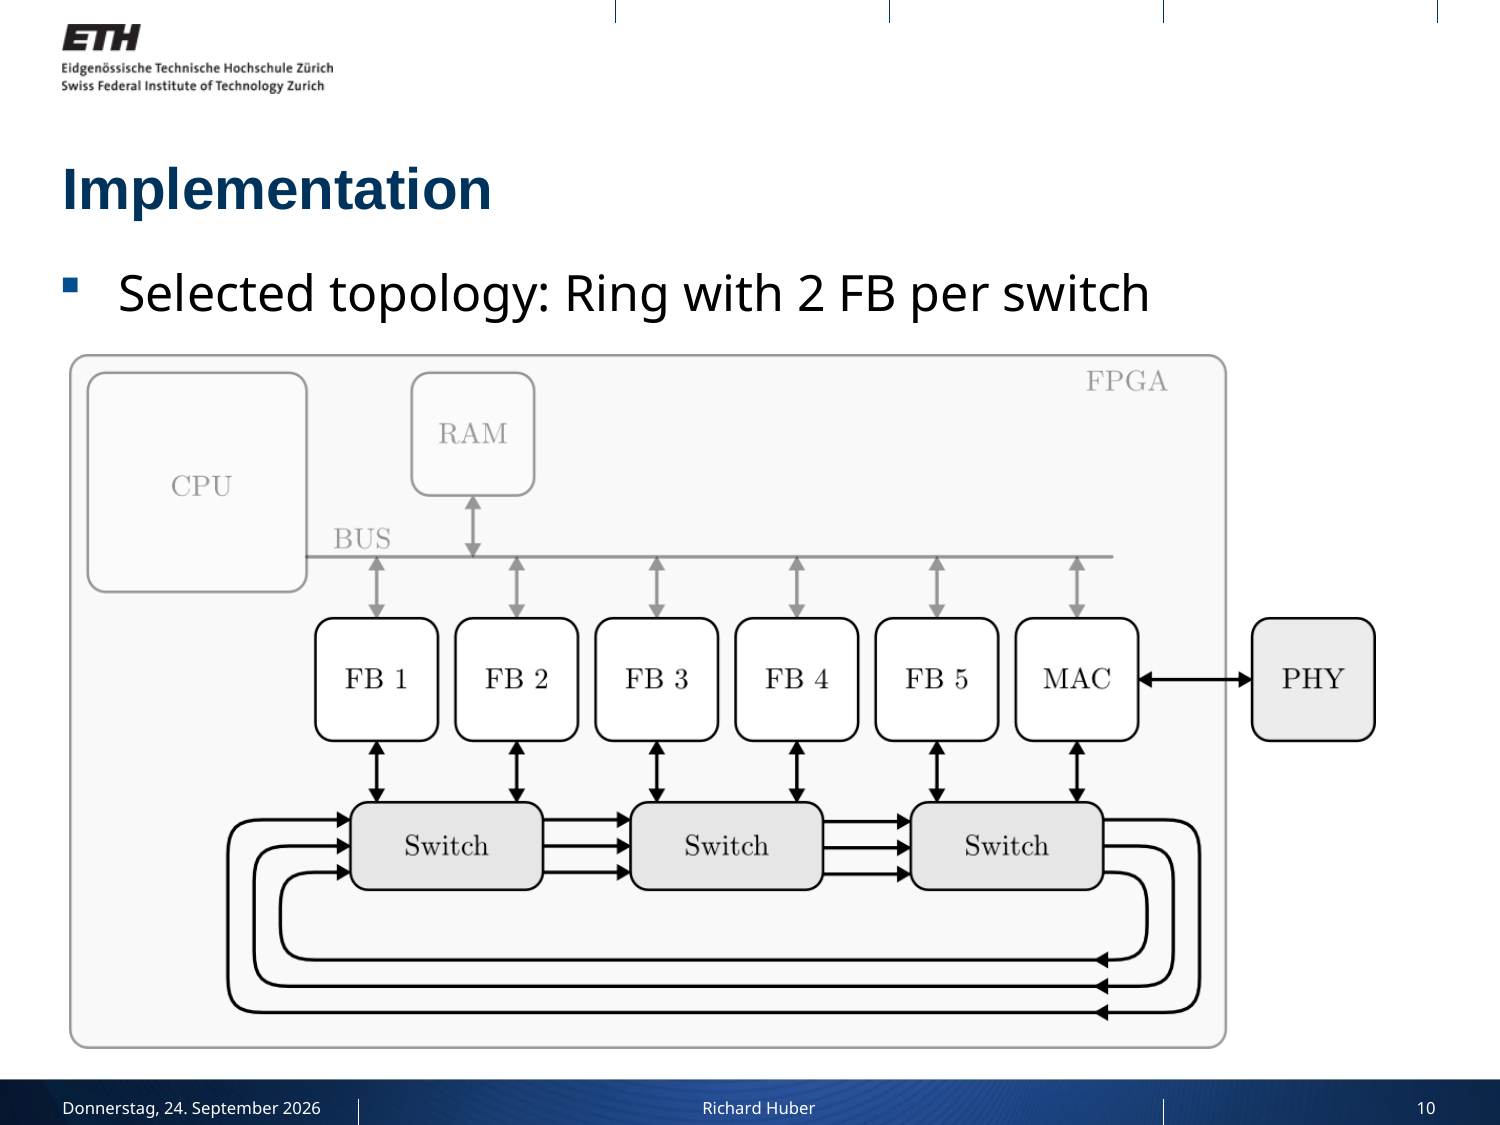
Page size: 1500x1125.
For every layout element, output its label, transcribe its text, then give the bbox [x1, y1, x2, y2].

picture [62, 24, 333, 94]
picture [0, 1078, 1500, 1125]
picture [69, 1004, 1376, 1049]
list Selected topology: Ring with 2 FB per switch [59, 257, 1435, 1004]
title Implementation [62, 157, 1438, 296]
